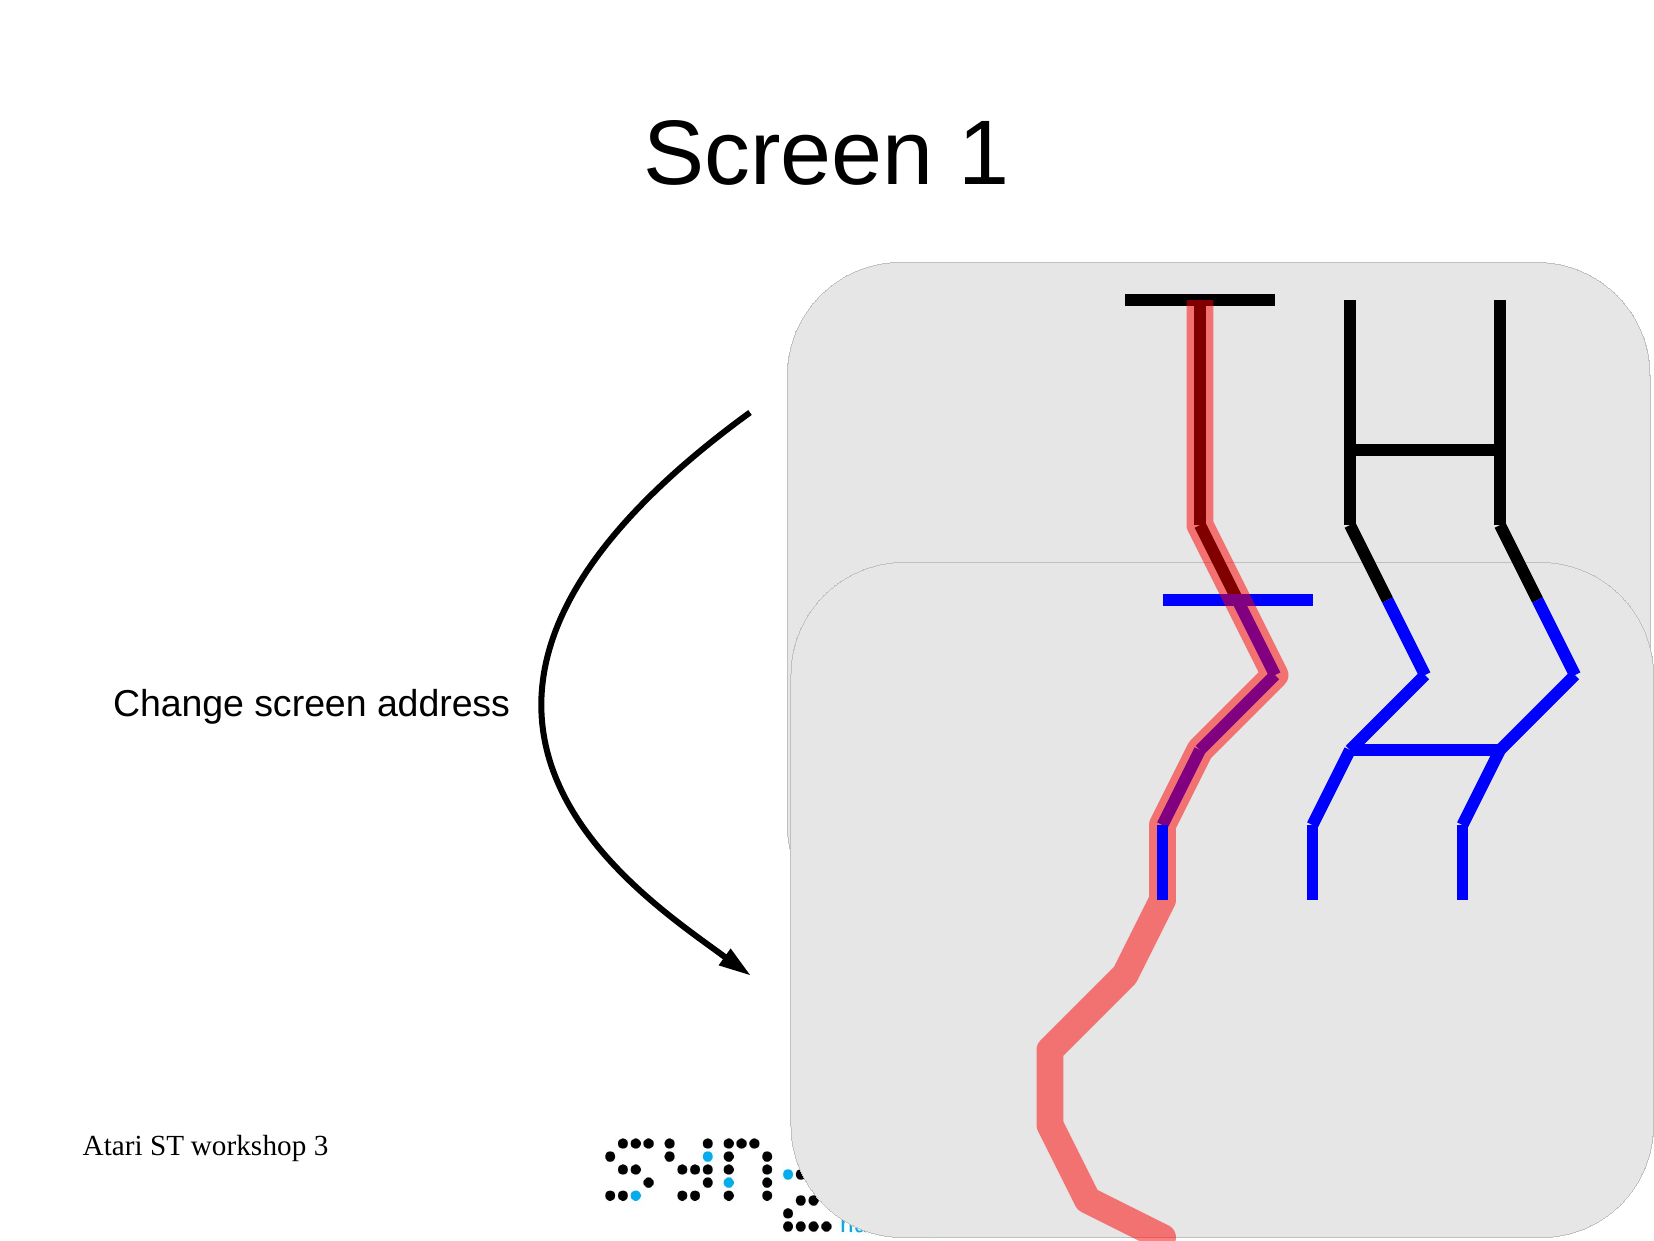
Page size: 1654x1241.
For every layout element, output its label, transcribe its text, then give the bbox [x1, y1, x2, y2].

picture [600, 1124, 1025, 1241]
text_box Change screen address [98, 675, 526, 732]
title Screen 1 [82, 49, 1571, 257]
text_box [787, 262, 1654, 1238]
